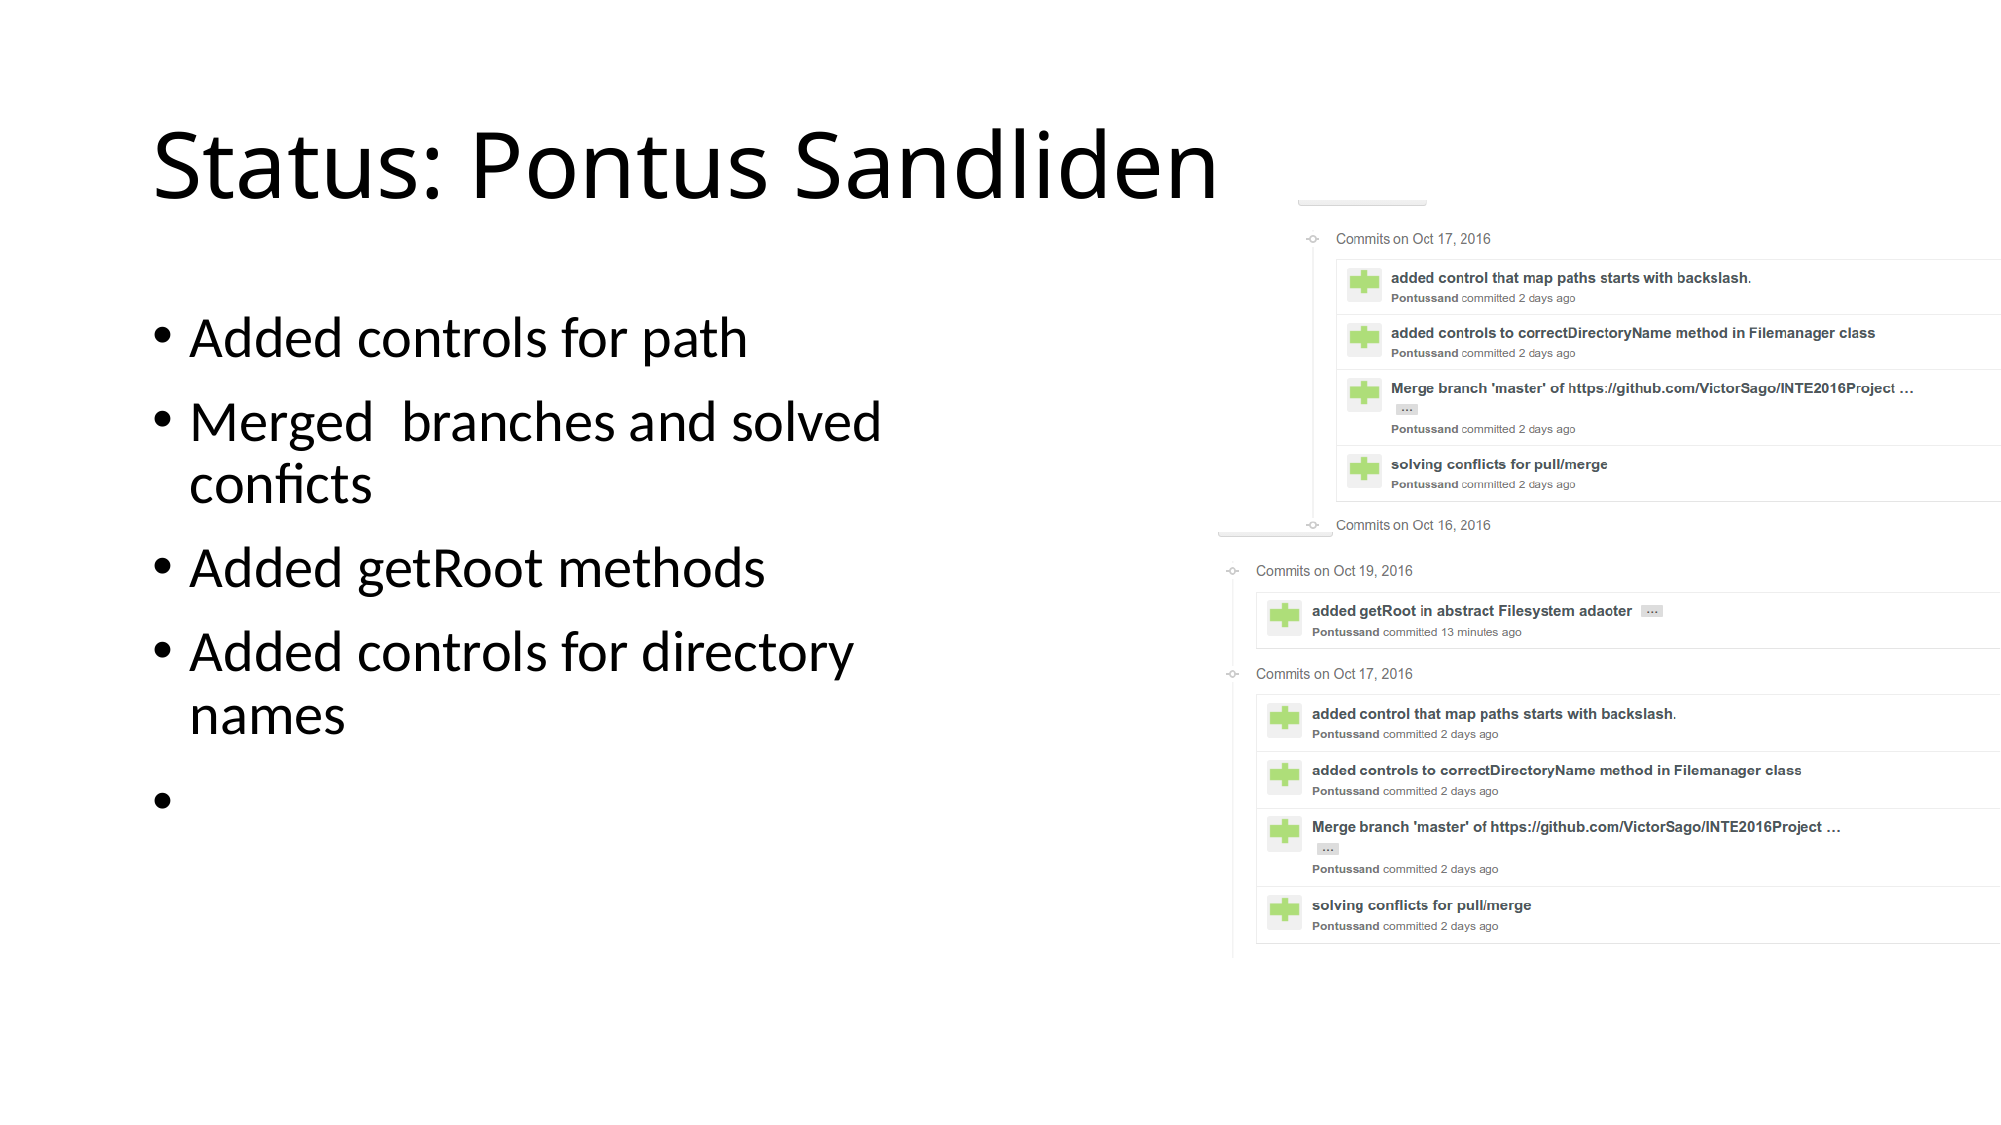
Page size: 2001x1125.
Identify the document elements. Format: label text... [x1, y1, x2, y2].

list Added controls for path Merged branches and solved conficts Added getRoot methods Added controls for directory names [137, 299, 988, 1014]
title Status: Pontus Sandliden [137, 59, 1863, 278]
picture [1185, 200, 2000, 958]
